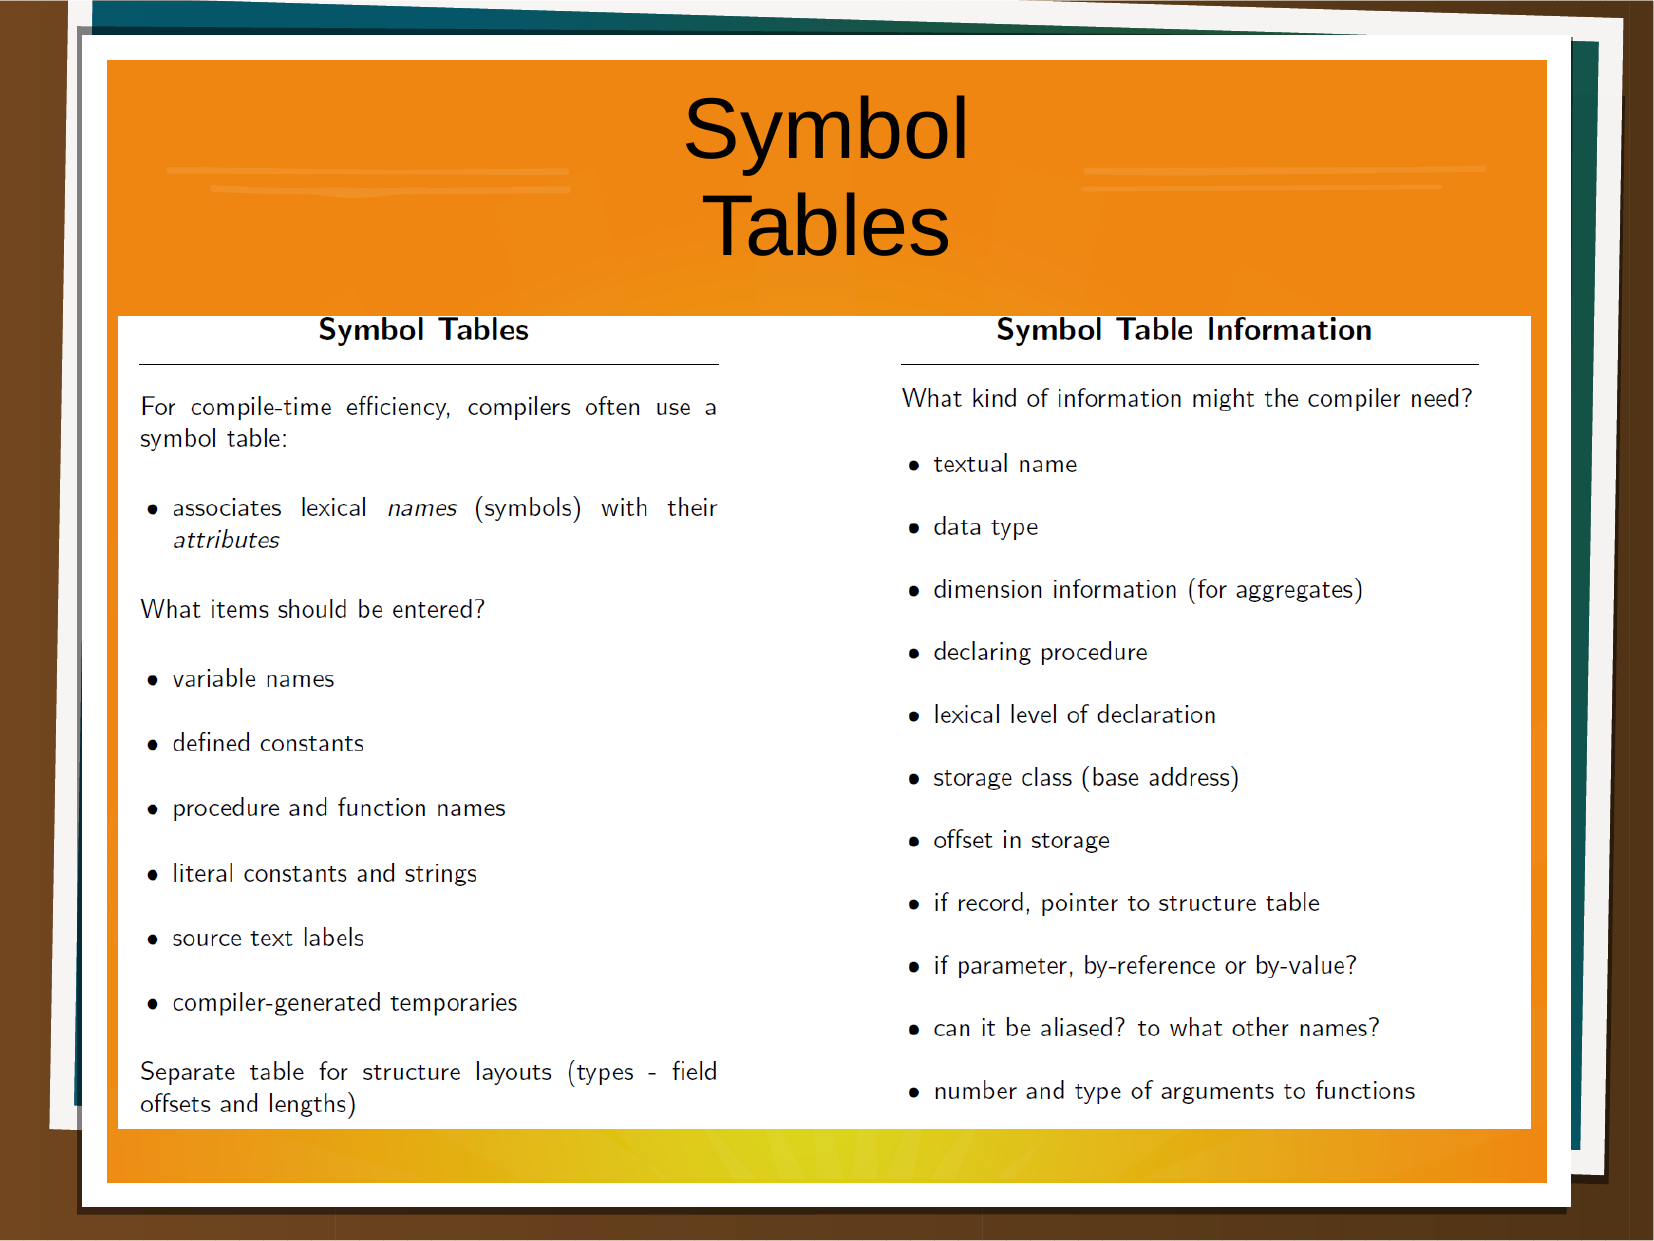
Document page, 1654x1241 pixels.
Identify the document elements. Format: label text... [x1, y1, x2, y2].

picture [118, 316, 1531, 1129]
title Symbol Tables [566, 78, 1087, 276]
